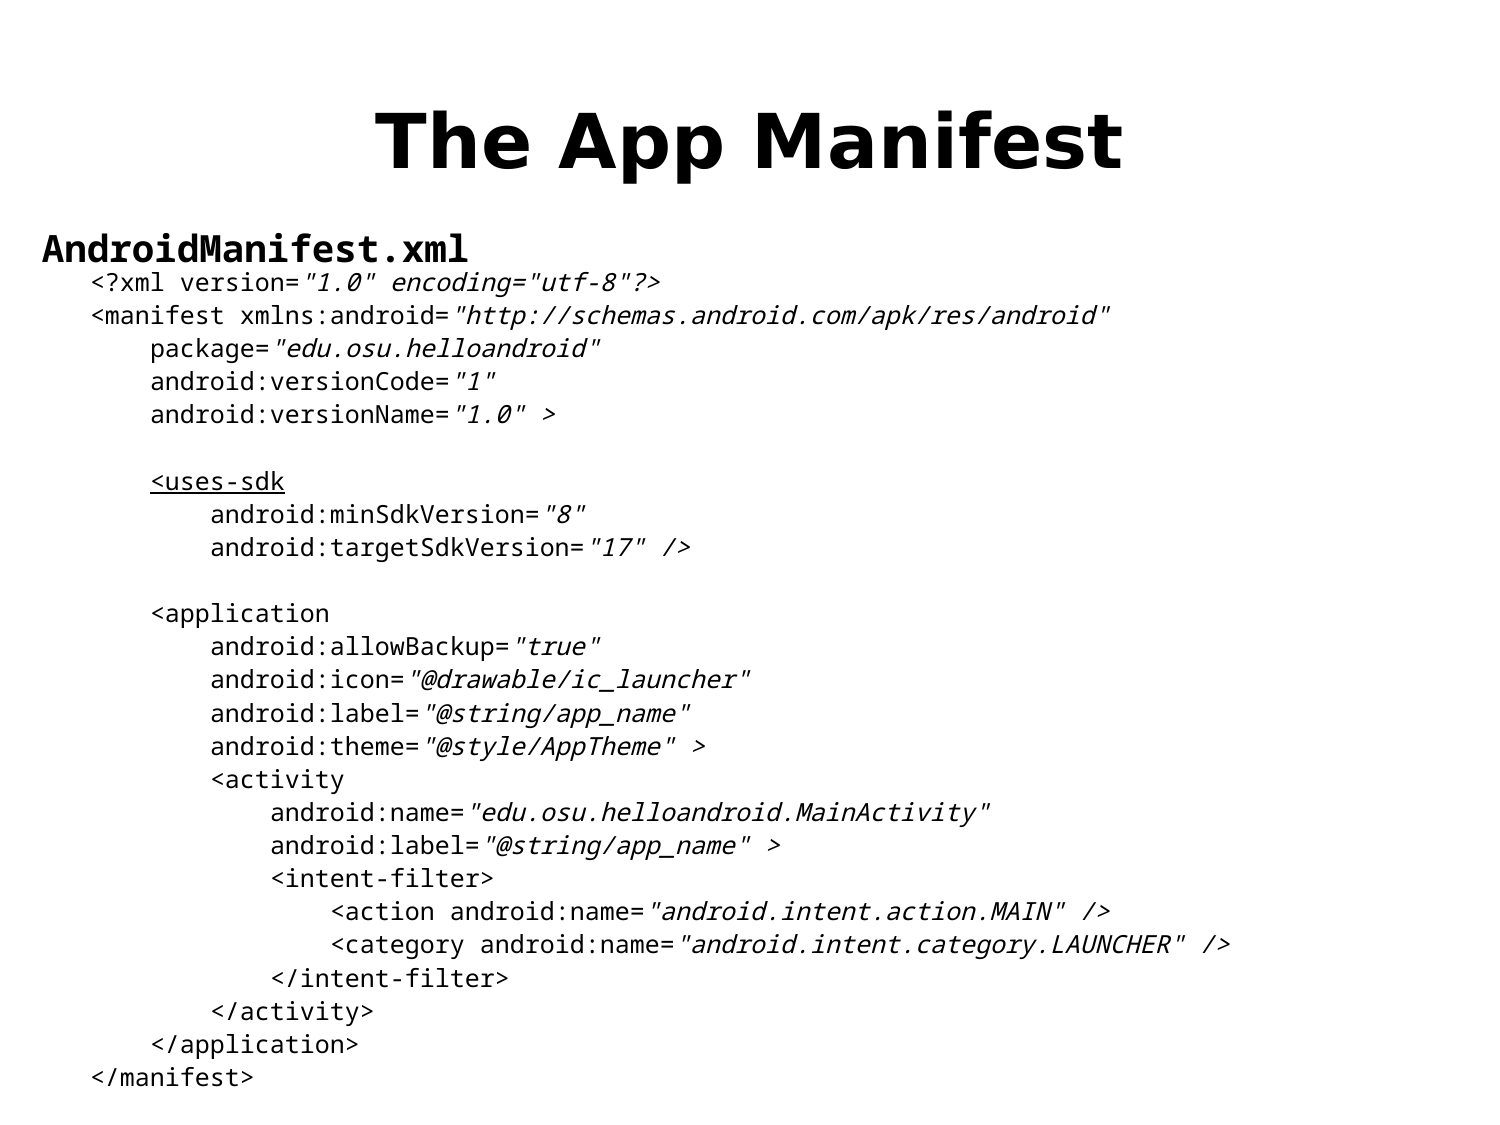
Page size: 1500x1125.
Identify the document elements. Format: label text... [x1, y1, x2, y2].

text_box AndroidManifest.xml [27, 217, 749, 288]
title The App Manifest [75, 45, 1426, 233]
list <?xml version="1.0" encoding="utf-8"?> <manifest xmlns:android="http://schemas.android.com/apk/res/android" package="edu.osu.helloandroid" android:versionCode="1" android:versionName="1.0" > <uses-sdk android:minSdkVersion="8" android:targetSdkVersion="17" /> <application android:allowBackup="true" android:icon="@drawable/ic_launcher" android:label="@string/app_name" android:theme="@style/AppTheme" > <activity android:name="edu.osu.helloandroid.MainActivity" android:label="@string/app_name" > <intent-filter> <action android:name="android.intent.action.MAIN" /> <category android:name="android.intent.category.LAUNCHER" /> </intent-filter> </activity> </application> </manifest> [75, 262, 1426, 1125]
